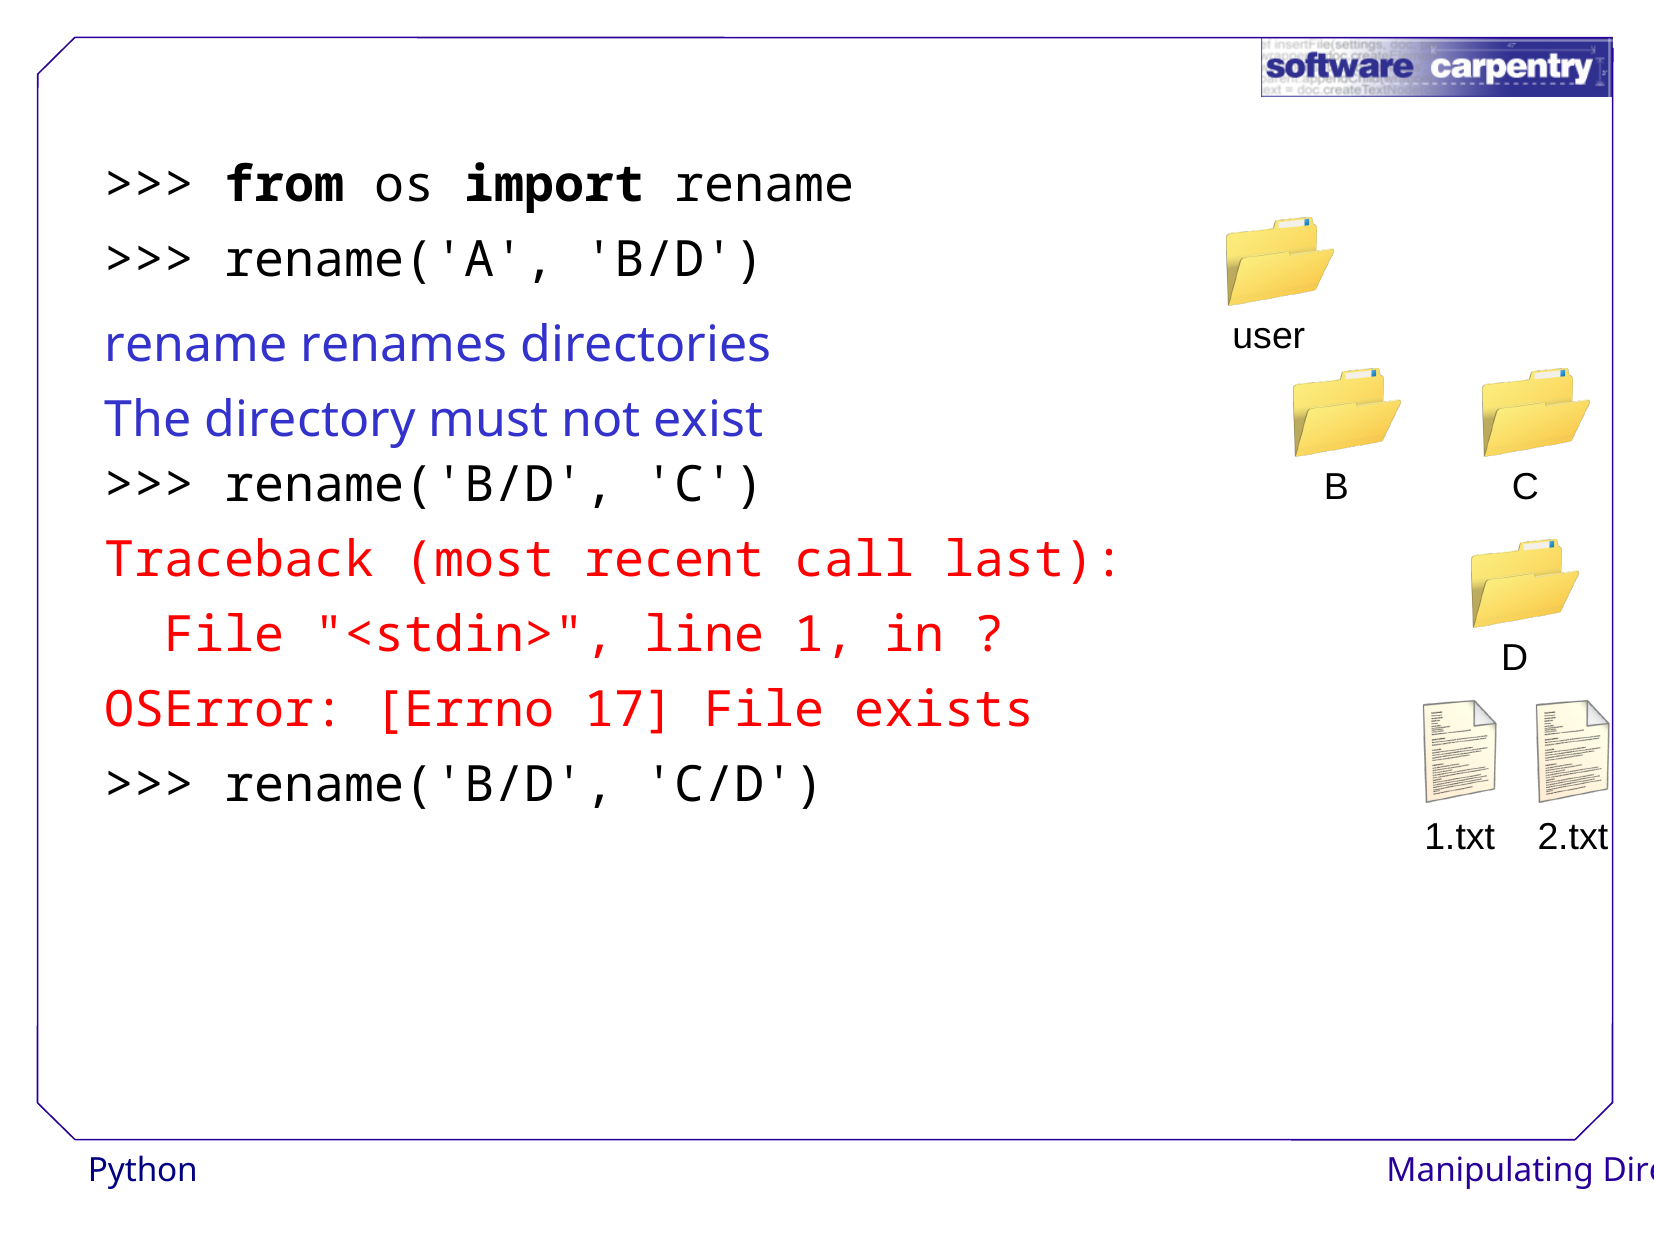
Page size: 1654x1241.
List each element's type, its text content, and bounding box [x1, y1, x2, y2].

text_box 1.txt [1409, 808, 1511, 866]
text_box rename renames directories The directory must not exist [89, 289, 809, 384]
text_box D [1486, 641, 1543, 687]
text_box 2.txt [1522, 808, 1624, 866]
text_box user [1217, 307, 1321, 365]
picture [1261, 39, 1613, 97]
picture [1478, 354, 1594, 470]
picture [1222, 203, 1338, 319]
text_box C [1497, 470, 1554, 516]
picture [1467, 525, 1583, 641]
picture [1289, 354, 1405, 470]
picture [1403, 693, 1630, 808]
text_box >>> from os import rename >>> rename('A', 'B/D') >>> rename('B/D', 'C') Traceback (most recent call last): File "<stdin>", line 1, in ? OSError: [Errno 17] File exists >>> rename('B/D', 'C/D') [89, 128, 1512, 1037]
text_box B [1309, 470, 1364, 516]
